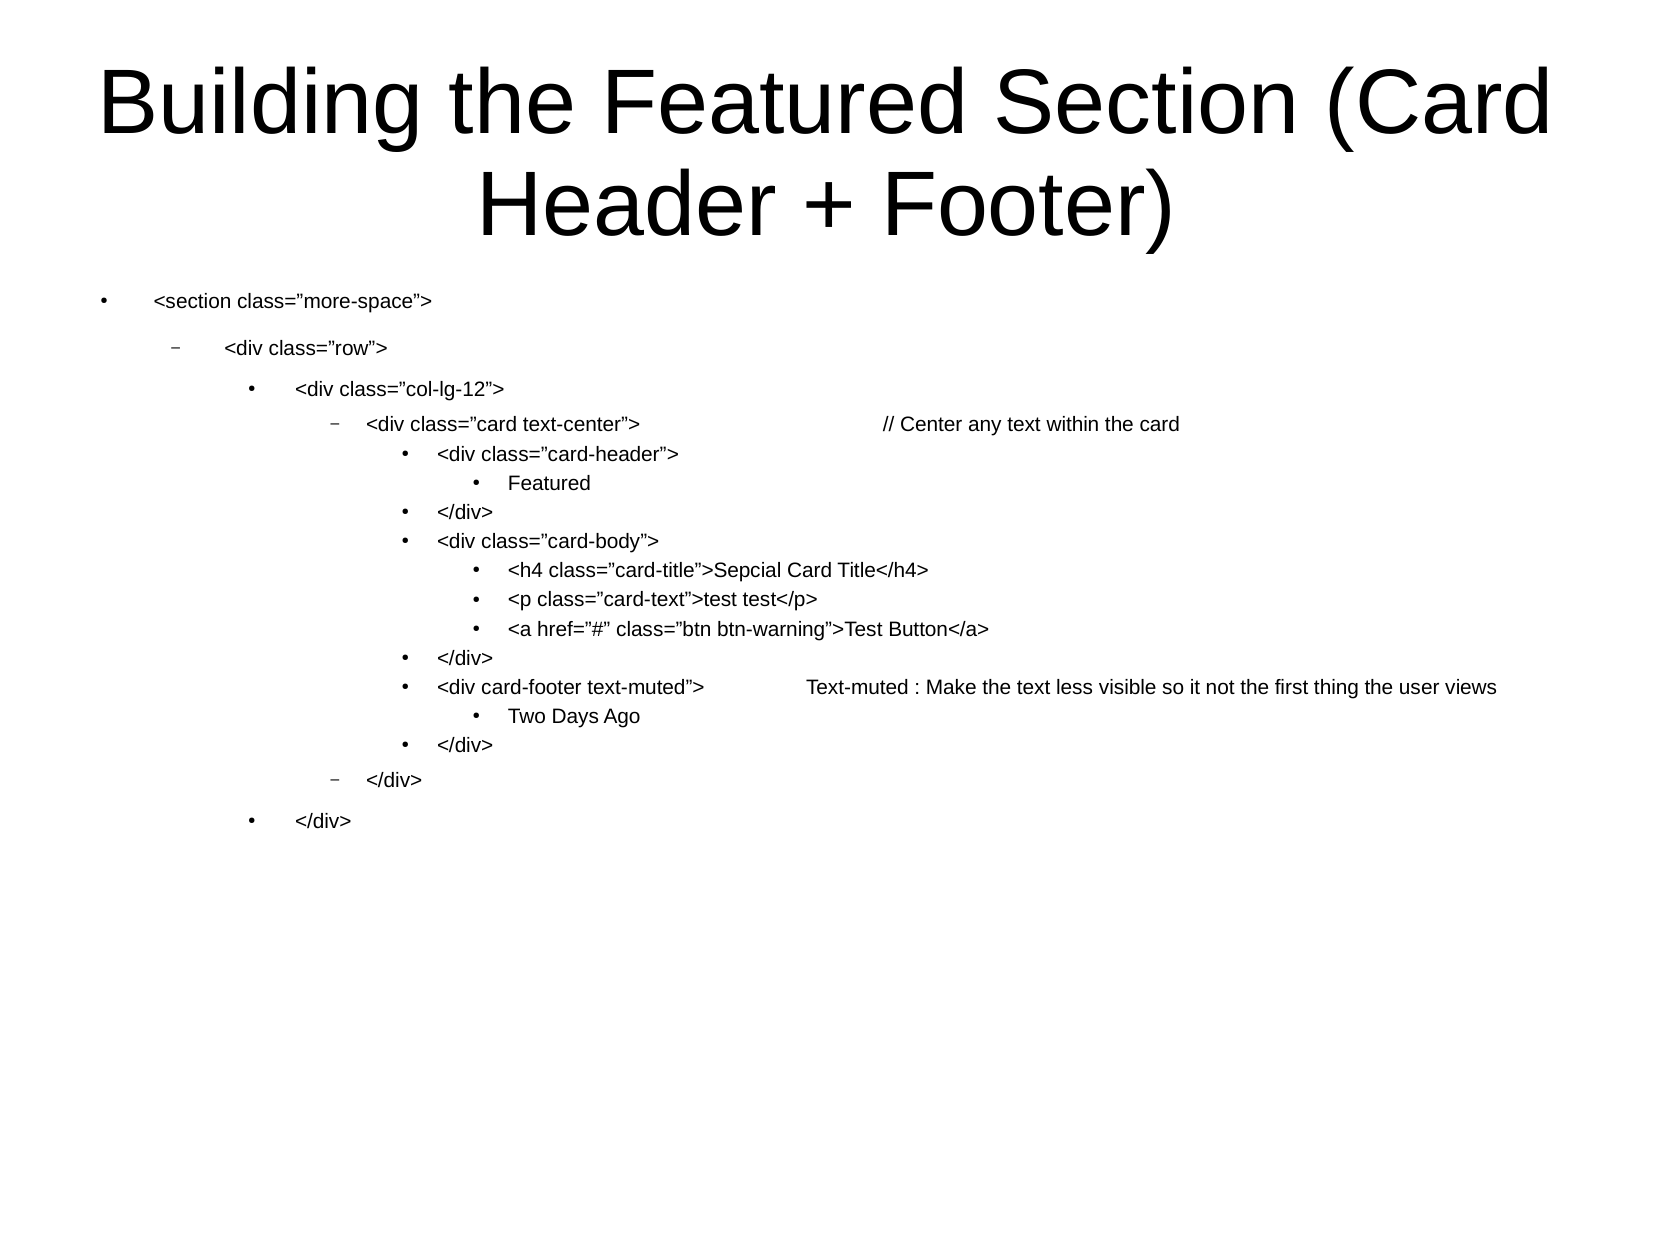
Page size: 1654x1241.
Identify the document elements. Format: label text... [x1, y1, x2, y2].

list <section class=”more-space”> <div class=”row”> <div class=”col-lg-12”> <div class=”card text-center”> // Center any text within the card <div class=”card-header”> Featured </div> <div class=”card-body”> <h4 class=”card-title”>Sepcial Card Title</h4> <p class=”card-text”>test test</p> <a href=”#” class=”btn btn-warning”>Test Button</a> </div> <div card-footer text-muted”> Text-muted : Make the text less visible so it not the first thing the user views Two Days Ago </div> </div> </div> [82, 290, 1571, 1229]
title Building the Featured Section (Card Header + Footer) [82, 49, 1571, 257]
